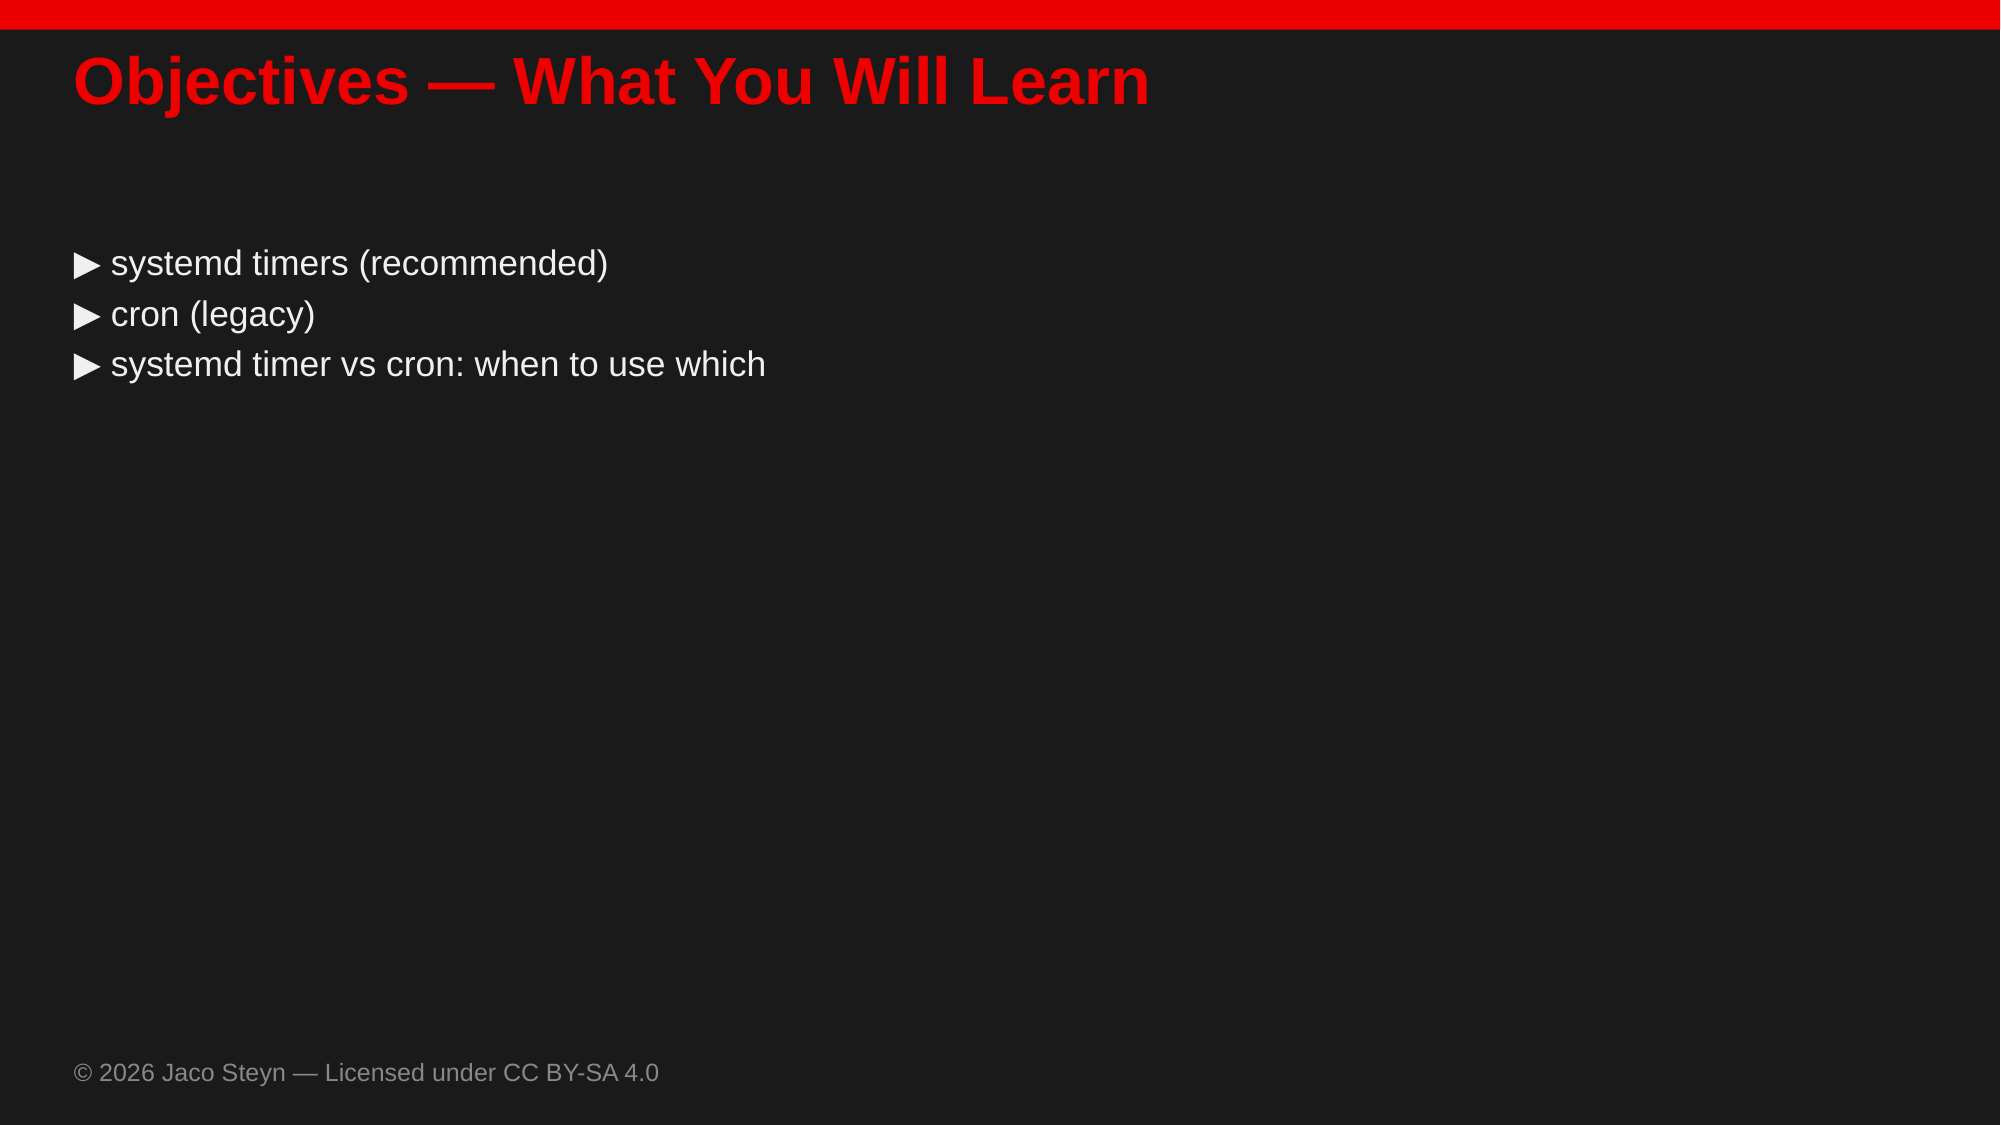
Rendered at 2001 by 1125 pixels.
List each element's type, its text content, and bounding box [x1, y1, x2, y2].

text_box © 2026 Jaco Steyn — Licensed under CC BY-SA 4.0 [59, 1051, 1942, 1093]
text_box ▶ systemd timers (recommended) ▶ cron (legacy) ▶ systemd timer vs cron: when to use which [59, 236, 1942, 1037]
text_box [0, 0, 2001, 30]
text_box Objectives — What You Will Learn [59, 36, 1942, 208]
